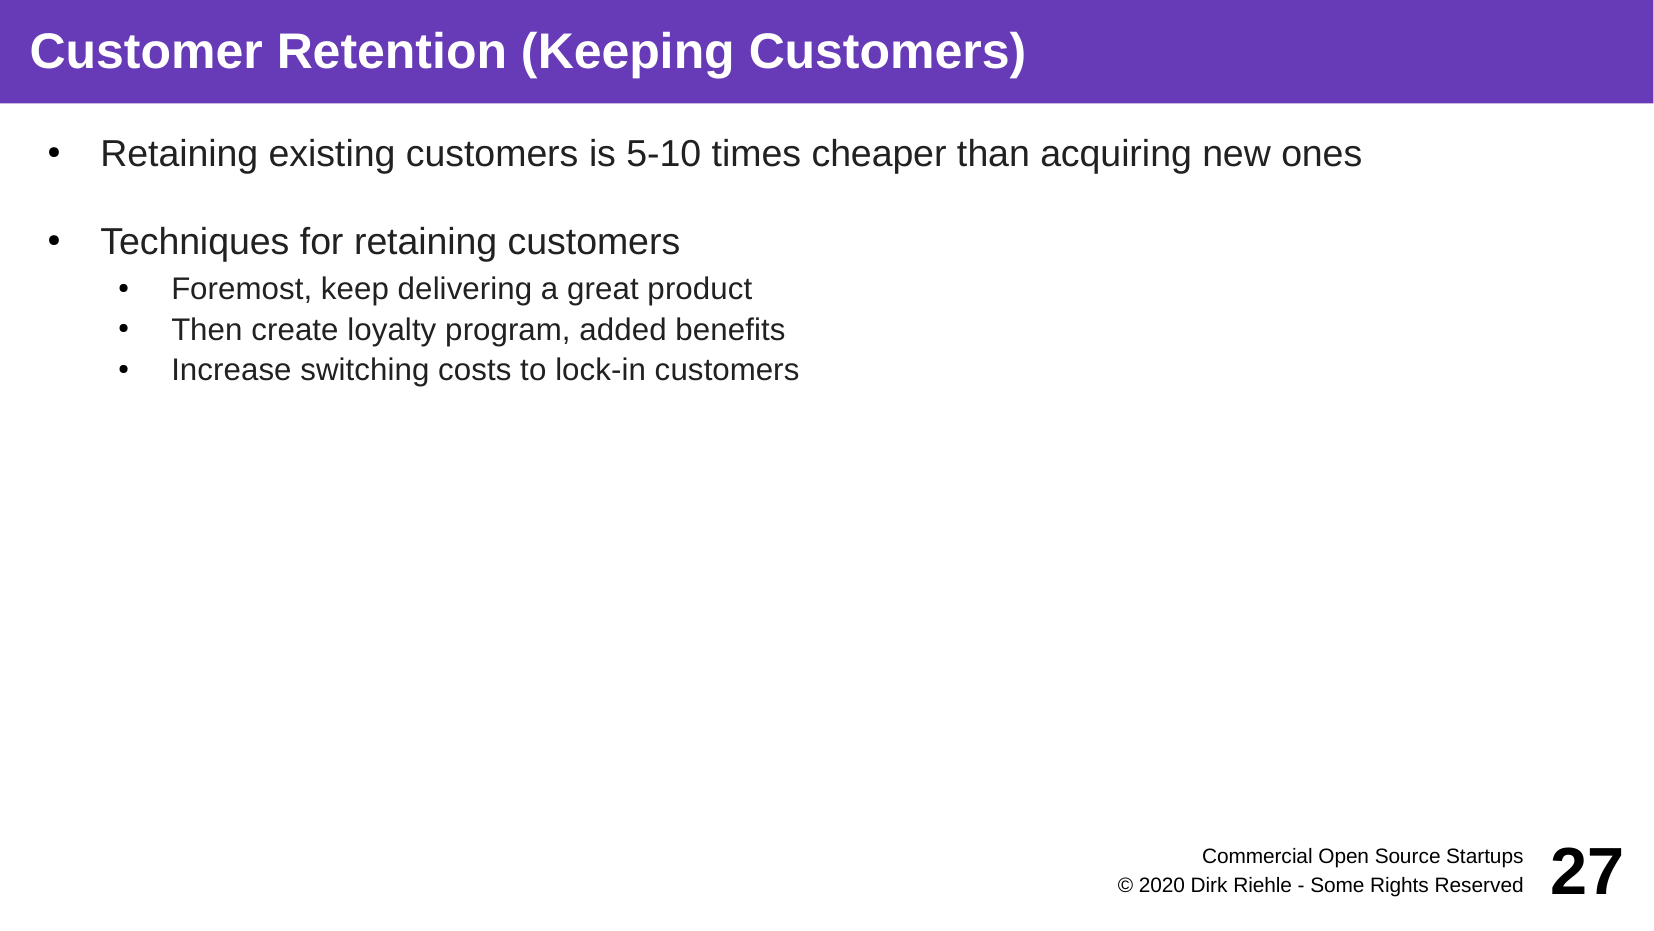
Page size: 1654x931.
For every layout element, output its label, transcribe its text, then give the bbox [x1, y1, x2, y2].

title Customer Retention (Keeping Customers) [0, 0, 1654, 104]
list Retaining existing customers is 5-10 times cheaper than acquiring new ones Techniques for retaining customers Foremost, keep delivering a great product Then create loyalty program, added benefits Increase switching costs to lock-in customers [29, 132, 1625, 813]
